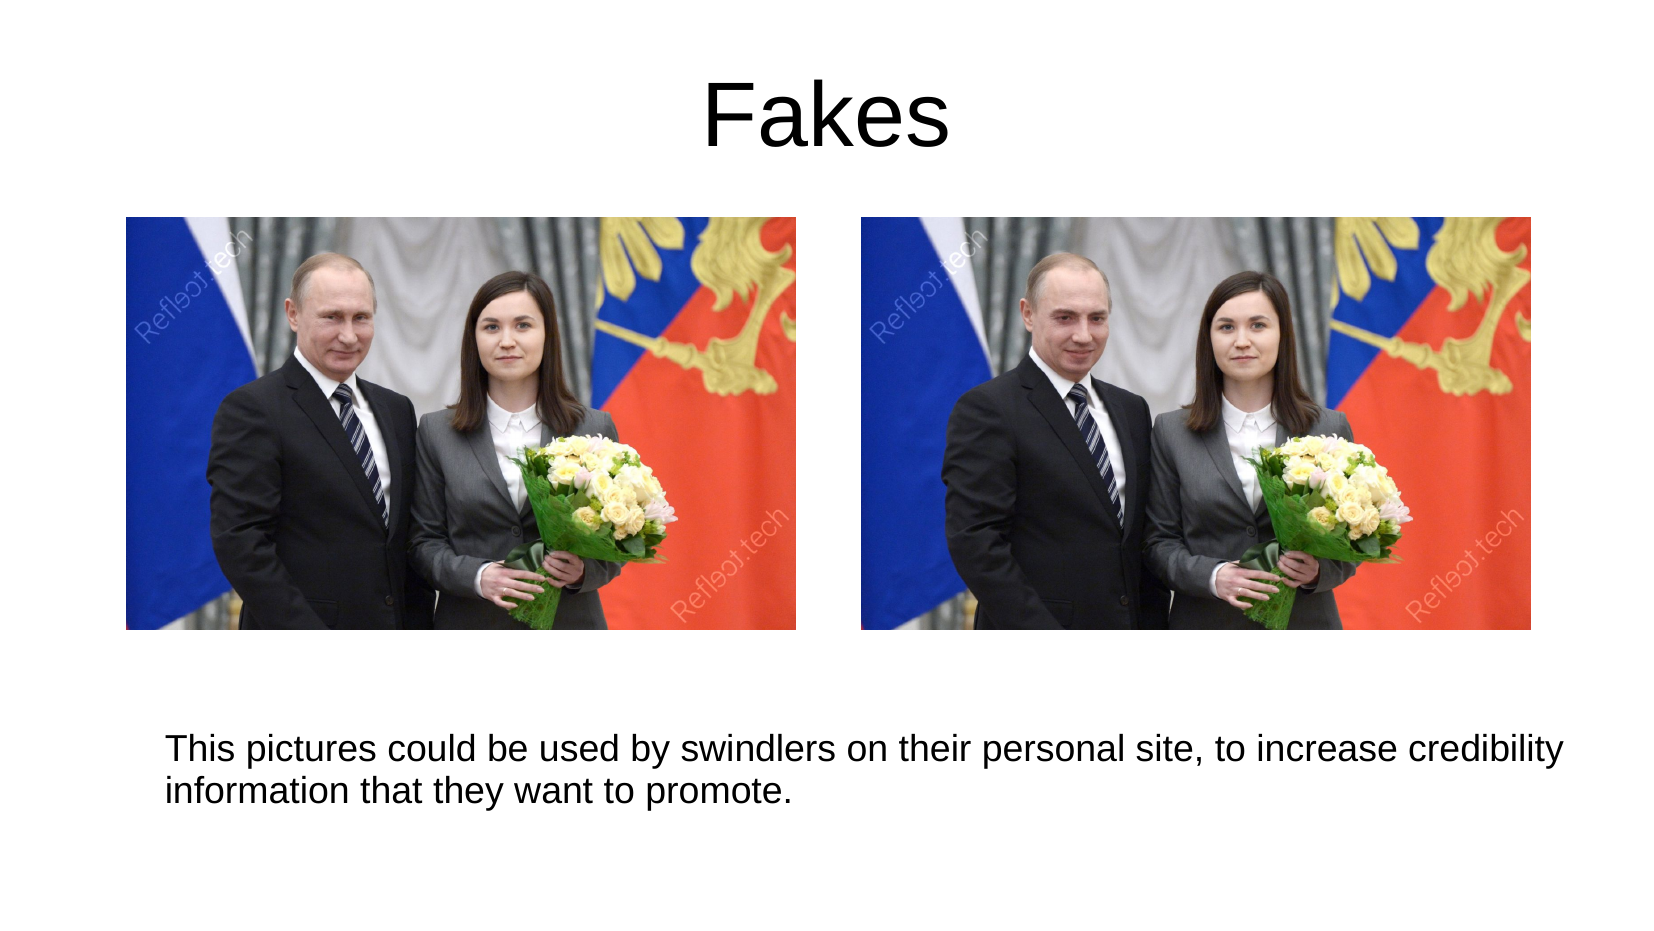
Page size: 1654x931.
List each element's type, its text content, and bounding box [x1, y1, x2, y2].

title Fakes [82, 37, 1571, 193]
text_box This pictures could be used by swindlers on their personal site, to increase credibility information that they want to promote. [150, 720, 1580, 819]
picture [126, 217, 796, 631]
picture [861, 217, 1531, 631]
